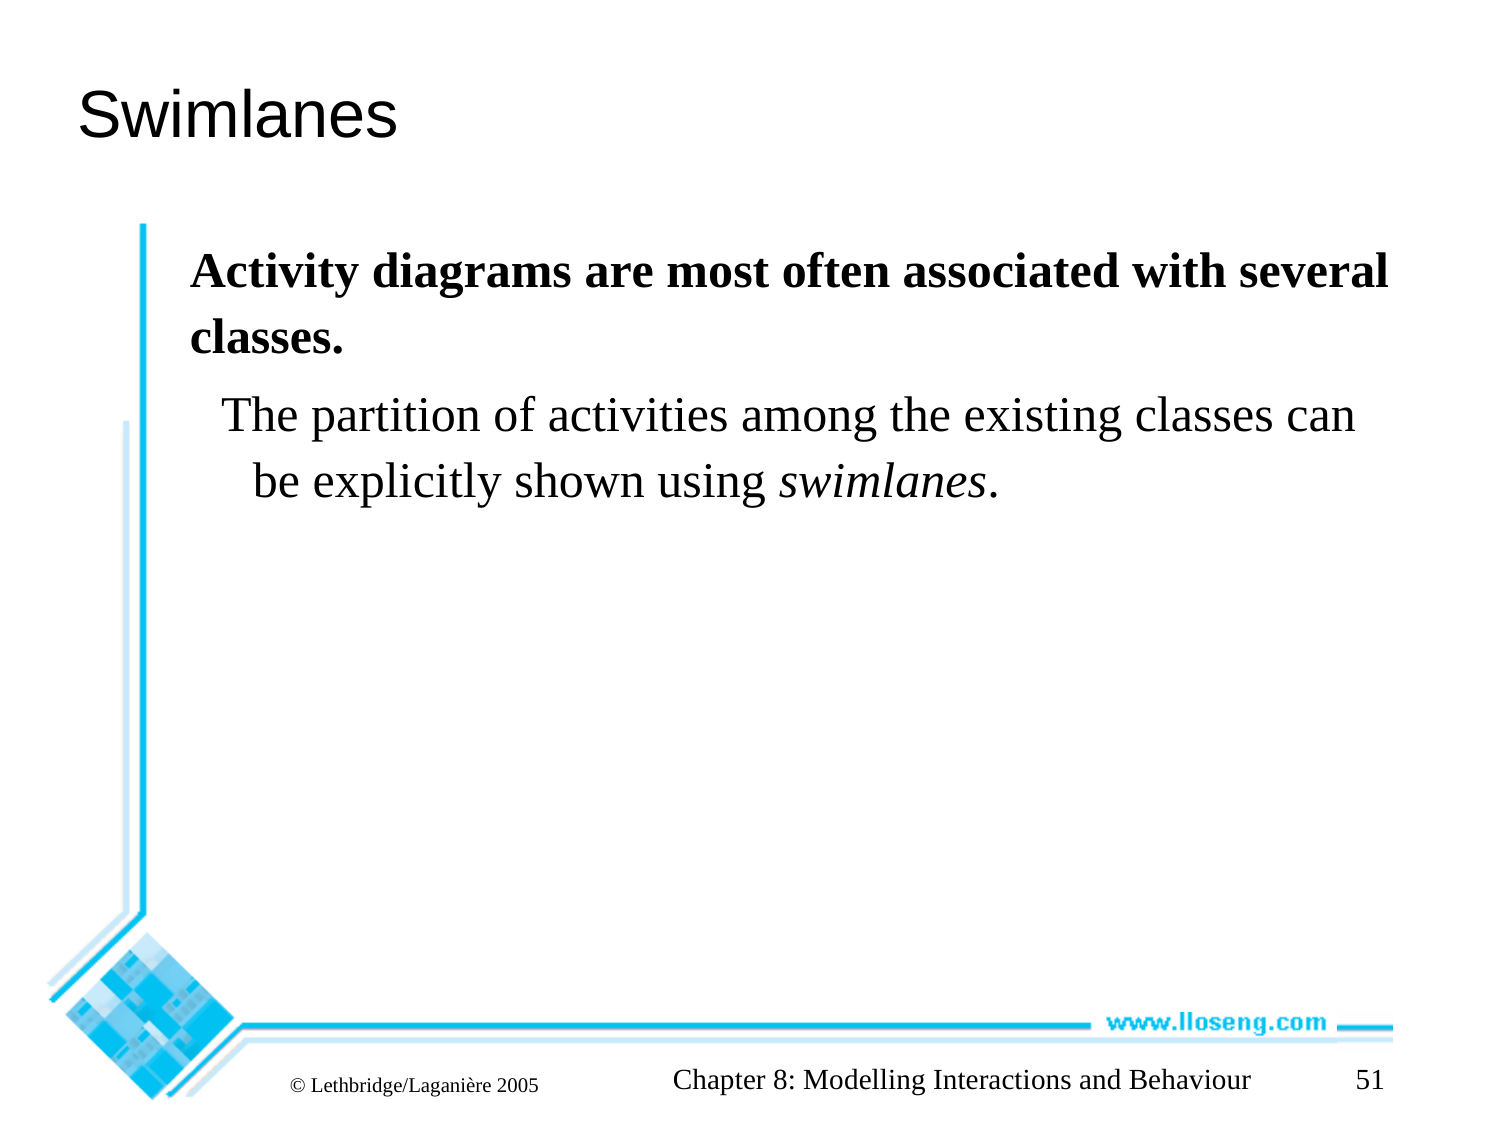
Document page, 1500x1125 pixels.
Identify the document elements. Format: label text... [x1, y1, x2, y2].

list Activity diagrams are most often associated with several classes. The partition of activities among the existing classes can be explicitly shown using swimlanes. [174, 224, 1413, 1013]
title Swimlanes [62, 37, 1413, 188]
text_box Chapter 8: Modelling Interactions and Behaviour [624, 1050, 1300, 1125]
text_box © Lethbridge/Laganière 2005 [275, 1062, 601, 1125]
text_box <number> [1325, 1050, 1401, 1125]
picture [35, 212, 1393, 1102]
